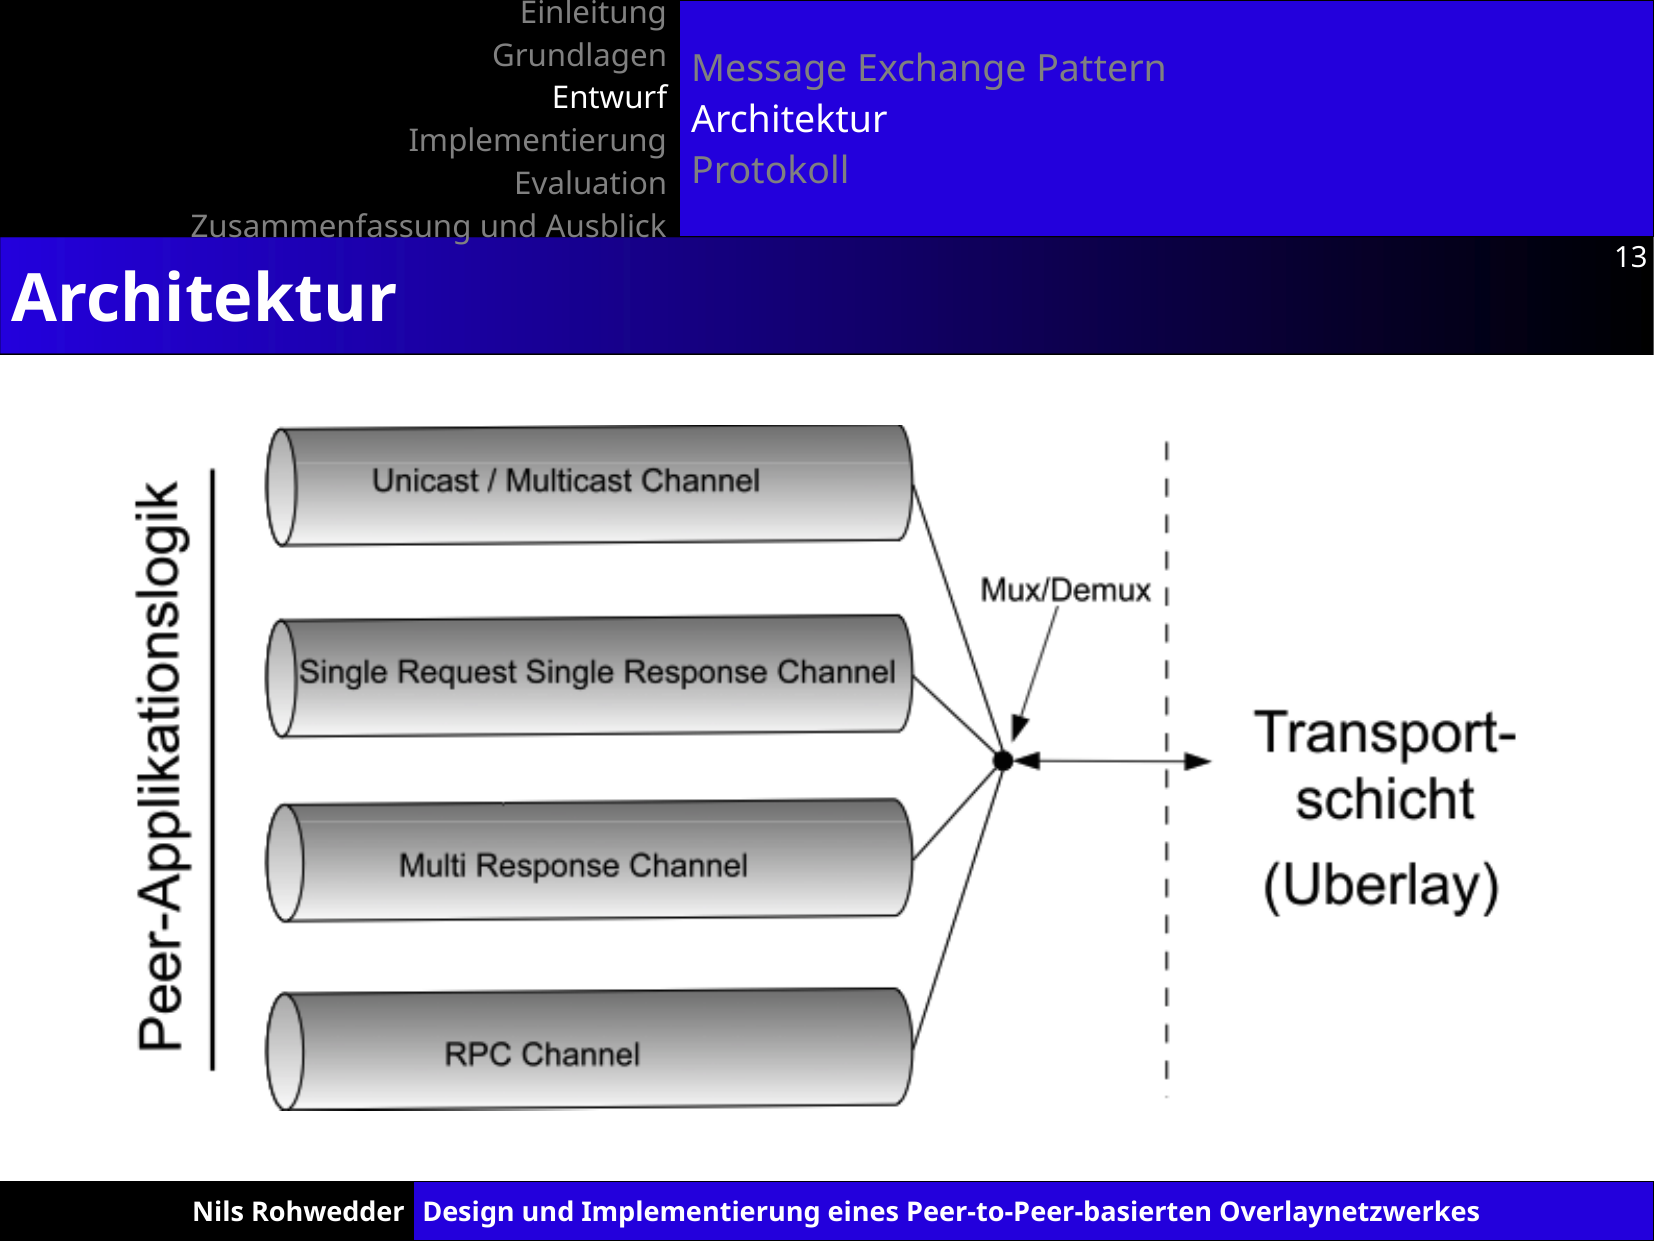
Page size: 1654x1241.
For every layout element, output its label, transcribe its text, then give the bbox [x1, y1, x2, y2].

picture [0, 237, 11, 355]
picture [113, 425, 1541, 1111]
picture [1388, 237, 1654, 355]
title Architektur [11, 236, 1388, 355]
